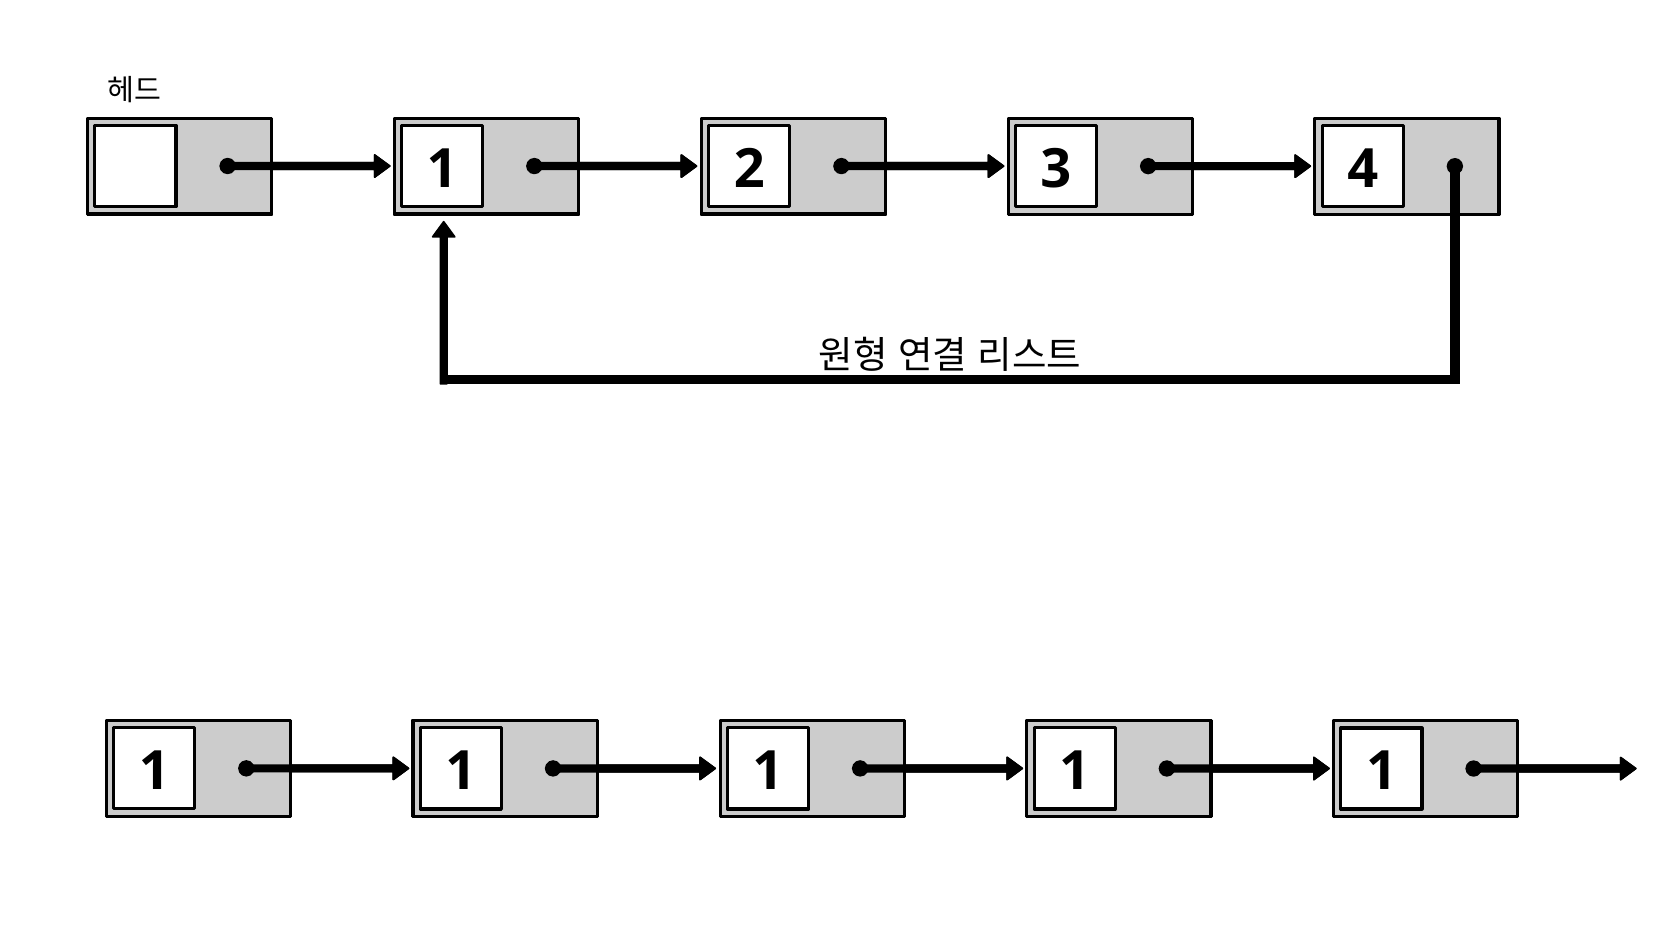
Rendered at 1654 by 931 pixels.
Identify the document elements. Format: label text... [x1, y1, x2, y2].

text_box 1 [1340, 727, 1422, 810]
text_box 3 [1015, 125, 1097, 207]
text_box [413, 720, 716, 817]
text_box 1 [1034, 727, 1116, 809]
text_box [1333, 720, 1636, 817]
text_box 2 [708, 125, 790, 207]
text_box [432, 118, 1500, 384]
text_box [701, 118, 1004, 215]
text_box 원형 연결 리스트 [448, 317, 1451, 376]
text_box 1 [727, 727, 809, 809]
text_box [87, 118, 390, 214]
text_box [1026, 720, 1330, 817]
text_box 4 [1322, 125, 1404, 207]
text_box 1 [113, 727, 195, 809]
text_box [394, 118, 697, 215]
text_box 헤드 [92, 59, 178, 108]
text_box 1 [401, 125, 483, 207]
text_box 1 [420, 727, 502, 809]
text_box [106, 720, 409, 817]
text_box [720, 720, 1023, 817]
text_box [1008, 118, 1311, 215]
